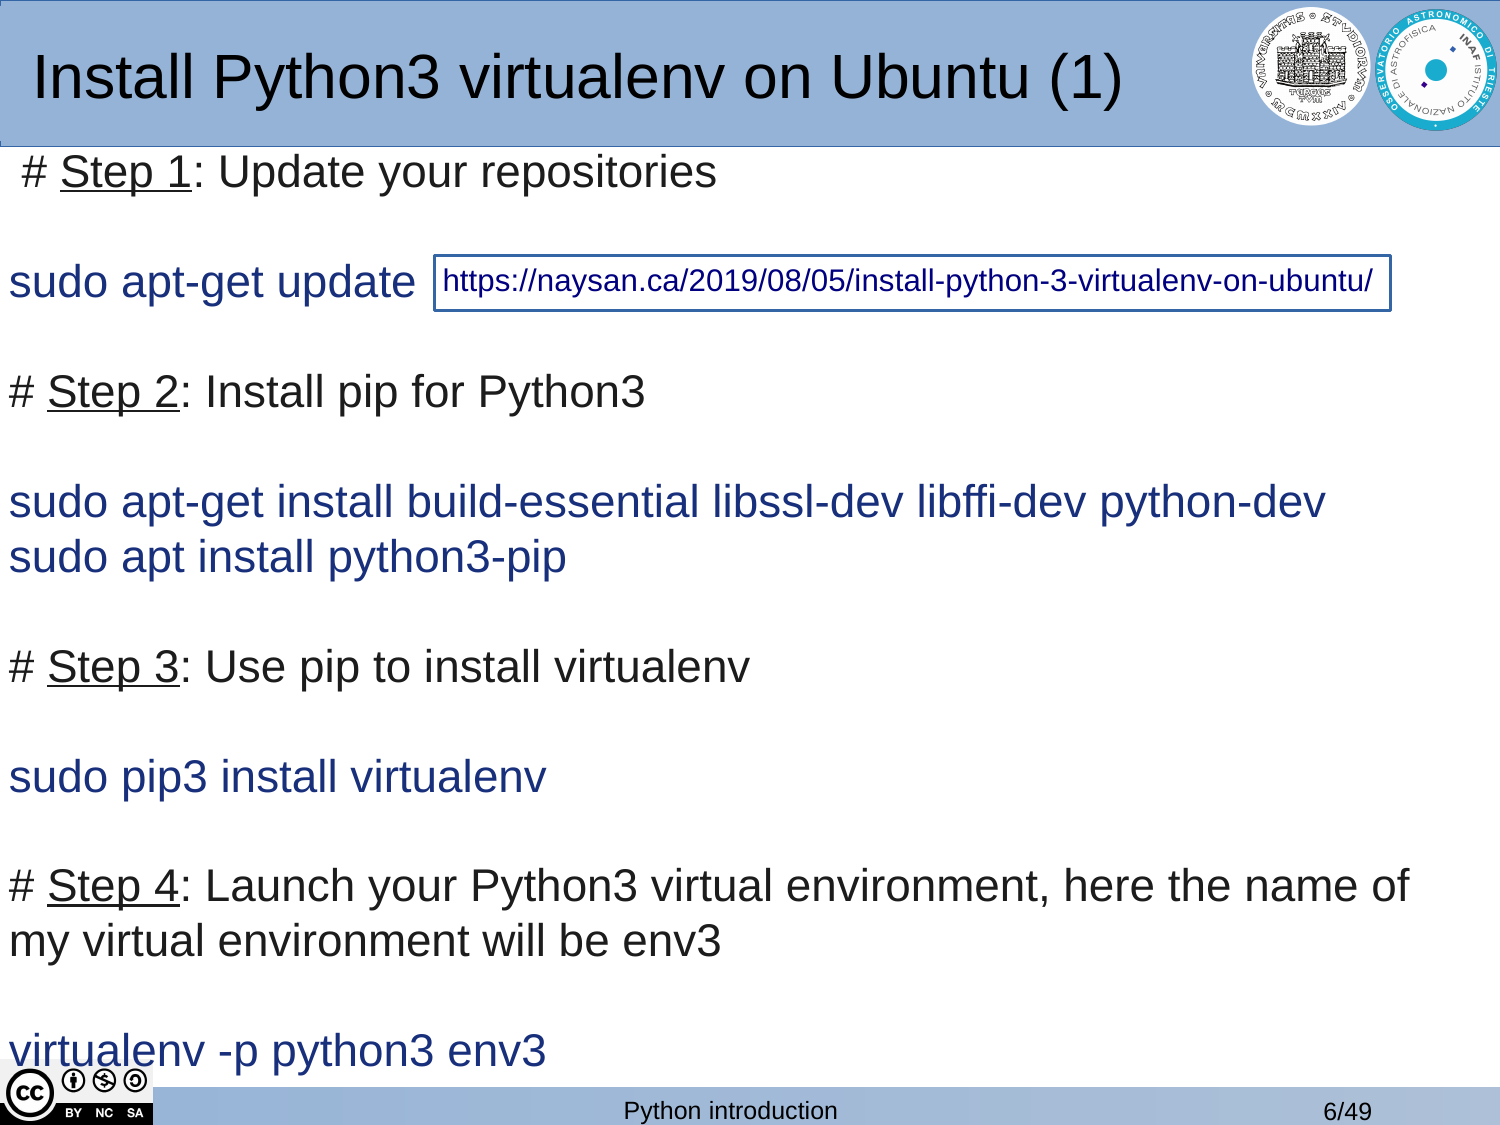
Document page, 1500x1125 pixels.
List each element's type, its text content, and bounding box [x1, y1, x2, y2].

picture [77, 1059, 88, 1063]
picture [0, 1059, 153, 1125]
text_box Install Python3 virtualenv on Ubuntu (1) [0, 5, 1243, 141]
list # Step 1: Update your repositories sudo apt-get update # Step 2: Install pip for Python3 sudo apt-get install build-essential libssl-dev libffi-dev python-dev sudo apt install python3-pip # Step 3: Use pip to install virtualenv sudo pip3 install virtualenv # Step 4: Launch your Python3 virtual environment, here the name of my virtual environment will be env3 virtualenv -p python3 env3 [0, 133, 1468, 1007]
picture [101, 1059, 112, 1063]
text_box https://naysan.ca/2019/08/05/install-python-3-virtualenv-on-ubuntu/ [427, 255, 1500, 315]
text_box [434, 255, 1391, 311]
picture [138, 1059, 153, 1063]
picture [1252, 0, 1500, 156]
